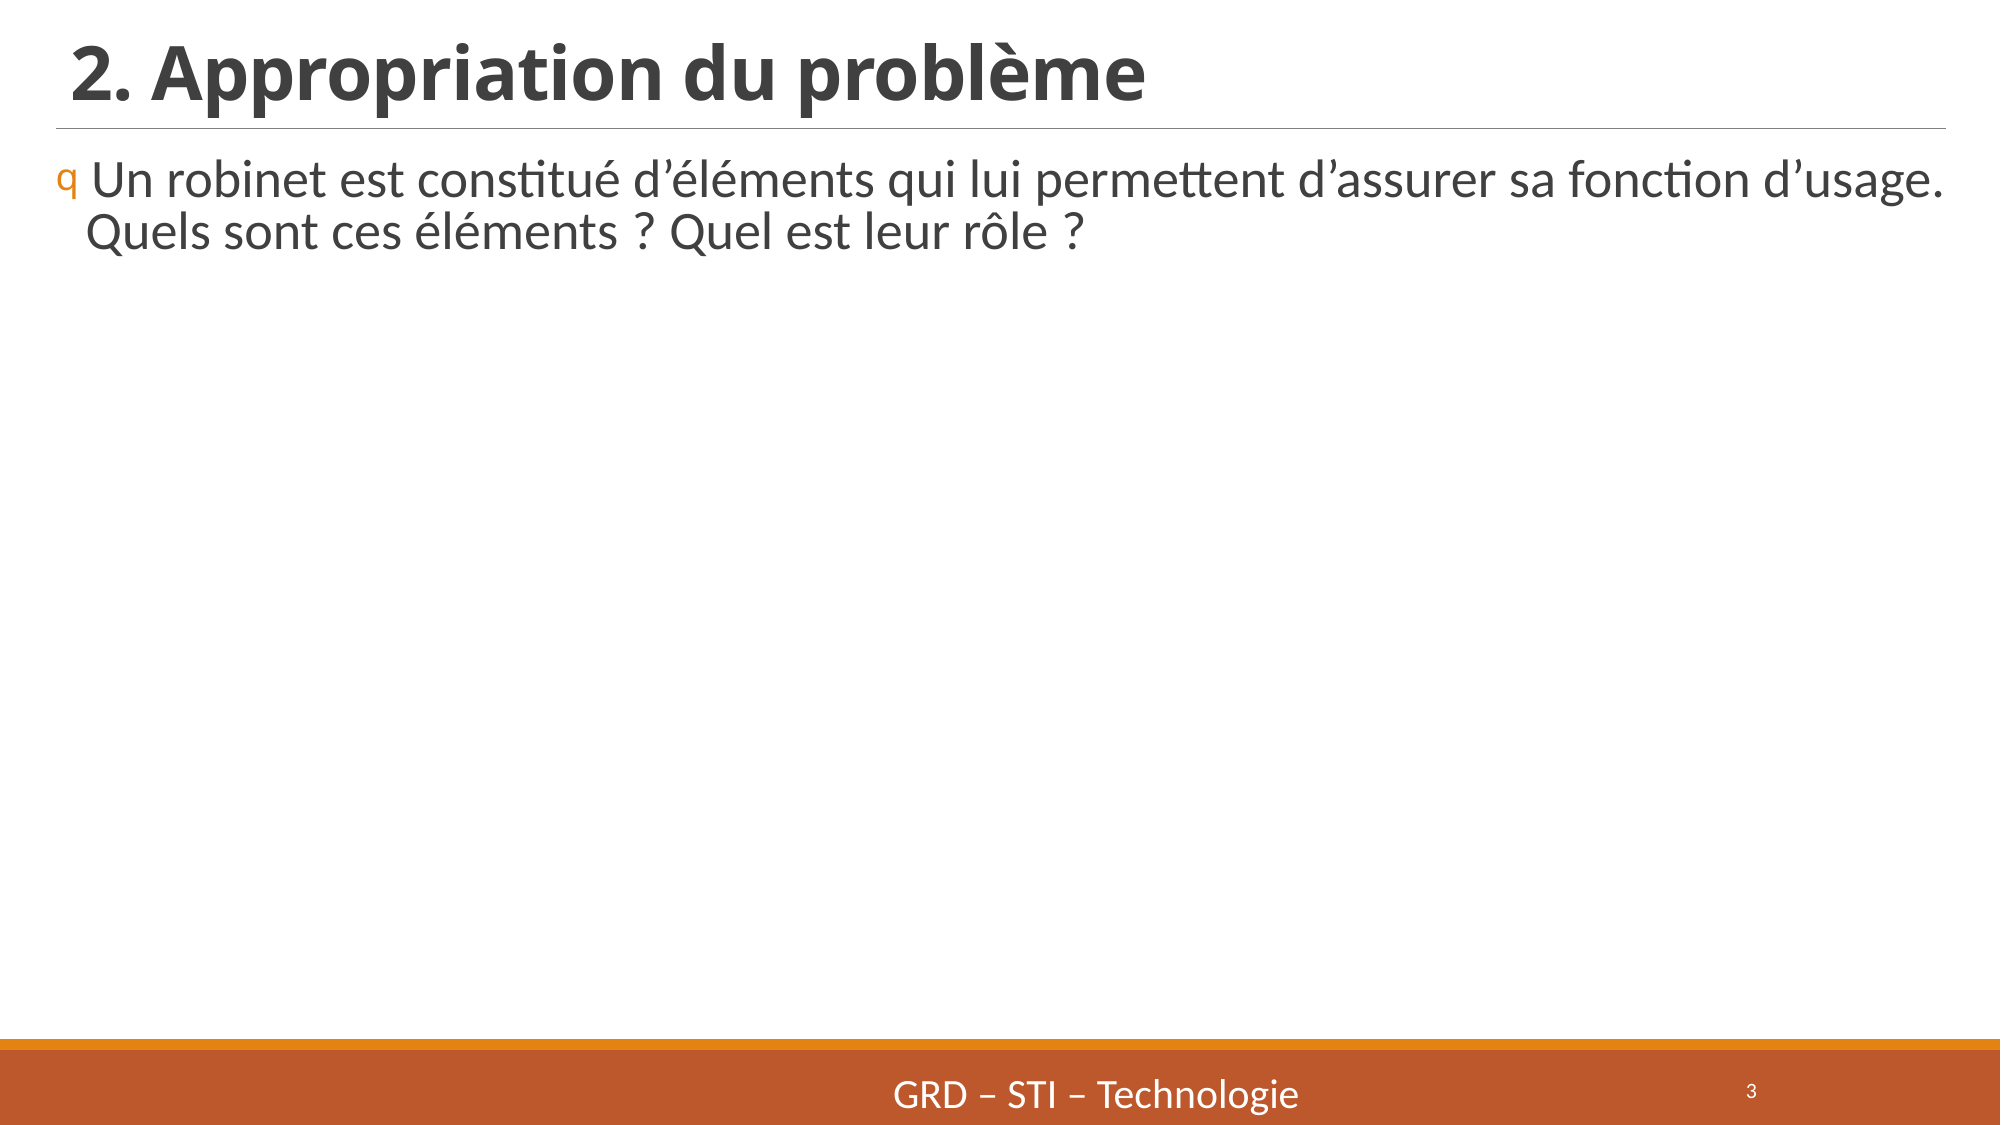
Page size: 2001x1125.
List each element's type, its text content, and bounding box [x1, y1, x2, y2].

title 2. Appropriation du problème [55, 0, 1949, 124]
list Un robinet est constitué d’éléments qui lui permettent d’assurer sa fonction d’usage. Quels sont ces éléments ? Quel est leur rôle ? [55, 148, 1949, 449]
